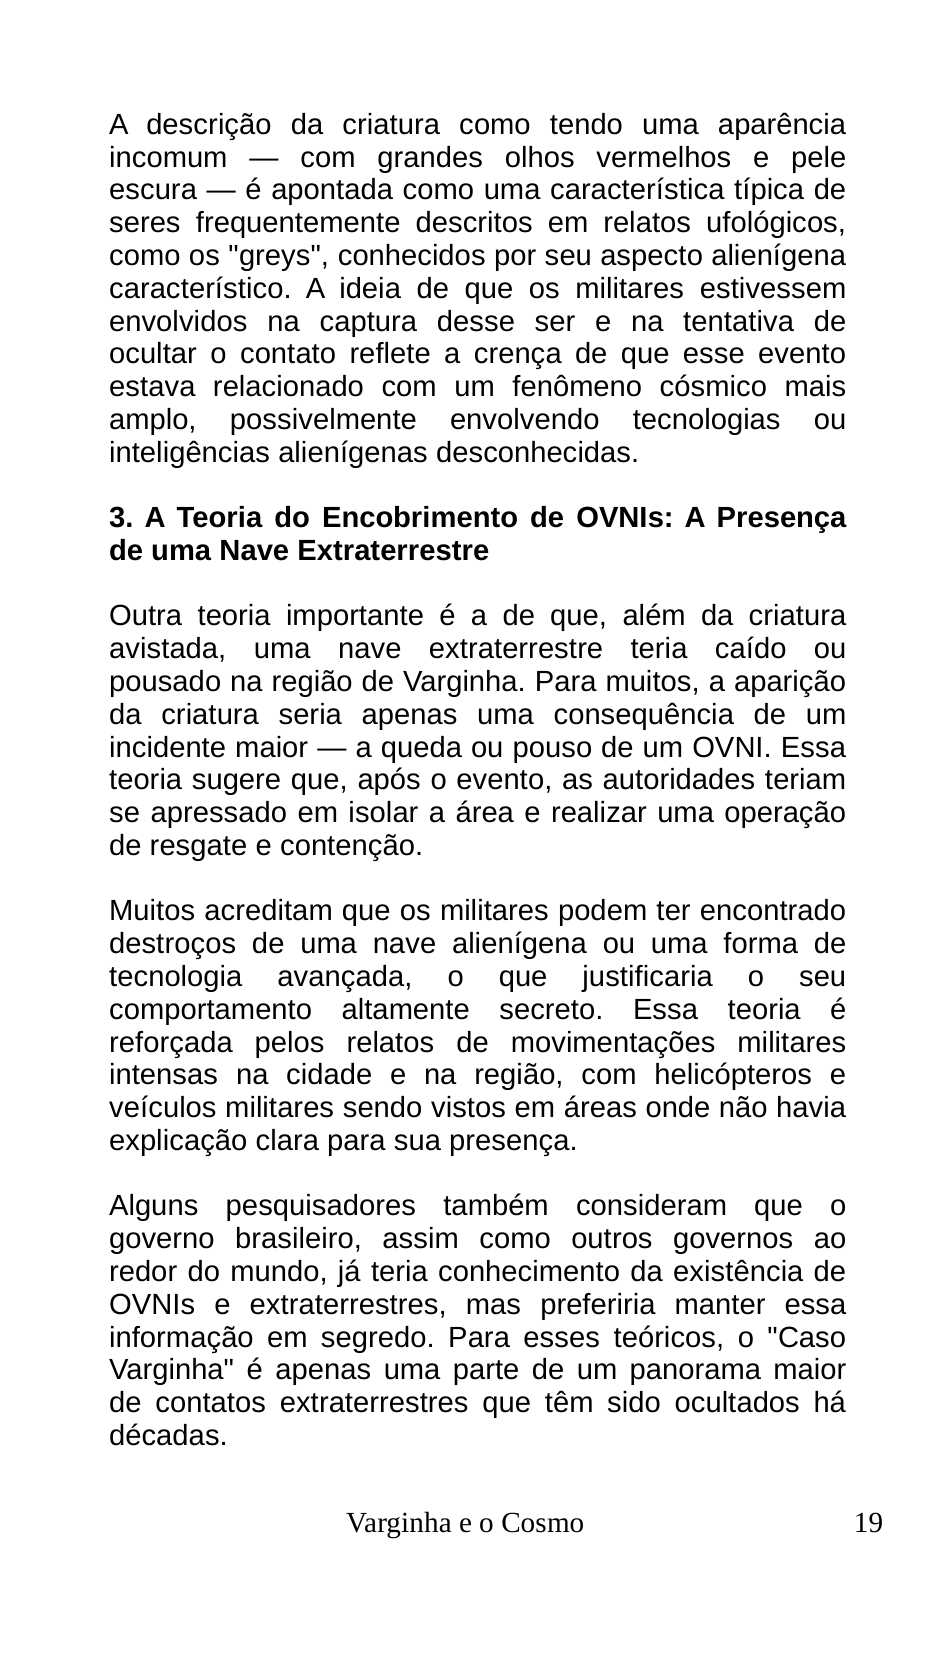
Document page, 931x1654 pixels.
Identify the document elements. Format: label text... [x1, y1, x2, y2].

text_box A descrição da criatura como tendo uma aparência incomum — com grandes olhos vermelhos e pele escura — é apontada como uma característica típica de seres frequentemente descritos em relatos ufológicos, como os "greys", conhecidos por seu aspecto alienígena característico. A ideia de que os militares estivessem envolvidos na captura desse ser e na tentativa de ocultar o contato reflete a crença de que esse evento estava relacionado com um fenômeno cósmico mais amplo, possivelmente envolvendo tecnologias ou inteligências alienígenas desconhecidas. 3. A Teoria do Encobrimento de OVNIs: A Presença de uma Nave Extraterrestre Outra teoria importante é a de que, além da criatura avistada, uma nave extraterrestre teria caído ou pousado na região de Varginha. Para muitos, a aparição da criatura seria apenas uma consequência de um incidente maior — a queda ou pouso de um OVNI. Essa teoria sugere que, após o evento, as autoridades teriam se apressado em isolar a área e realizar uma operação de resgate e contenção. Muitos acreditam que os militares podem ter encontrado destroços de uma nave alienígena ou uma forma de tecnologia avançada, o que justificaria o seu comportamento altamente secreto. Essa teoria é reforçada pelos relatos de movimentações militares intensas na cidade e na região, com helicópteros e veículos militares sendo vistos em áreas onde não havia explicação clara para sua presença. Alguns pesquisadores também consideram que o governo brasileiro, assim como outros governos ao redor do mundo, já teria conhecimento da existência de OVNIs e extraterrestres, mas preferiria manter essa informação em segredo. Para esses teóricos, o "Caso Varginha" é apenas uma parte de um panorama maior de contatos extraterrestres que têm sido ocultados há décadas. [94, 100, 863, 1457]
